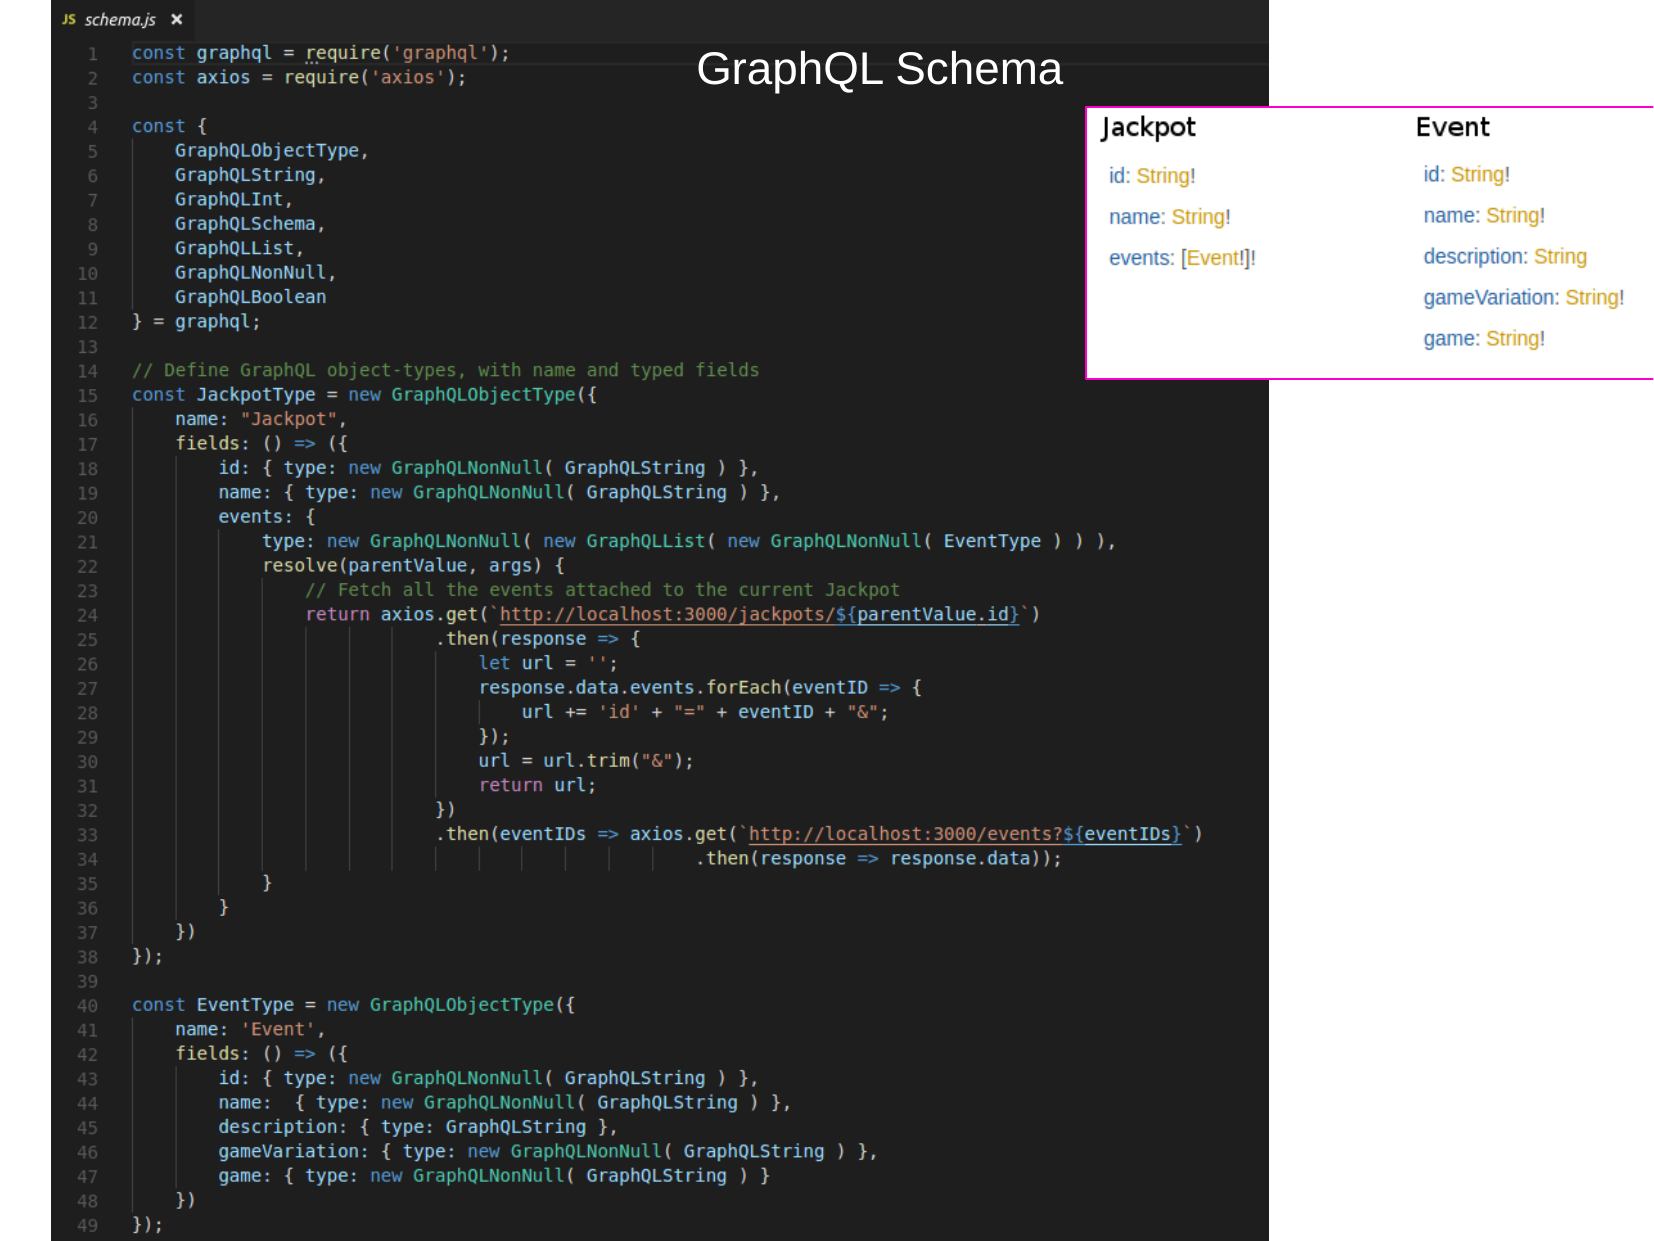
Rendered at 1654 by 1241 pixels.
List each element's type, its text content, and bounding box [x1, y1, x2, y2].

picture [1086, 107, 1654, 378]
title GraphQL Schema [637, 43, 1123, 95]
picture [51, 0, 1269, 1241]
